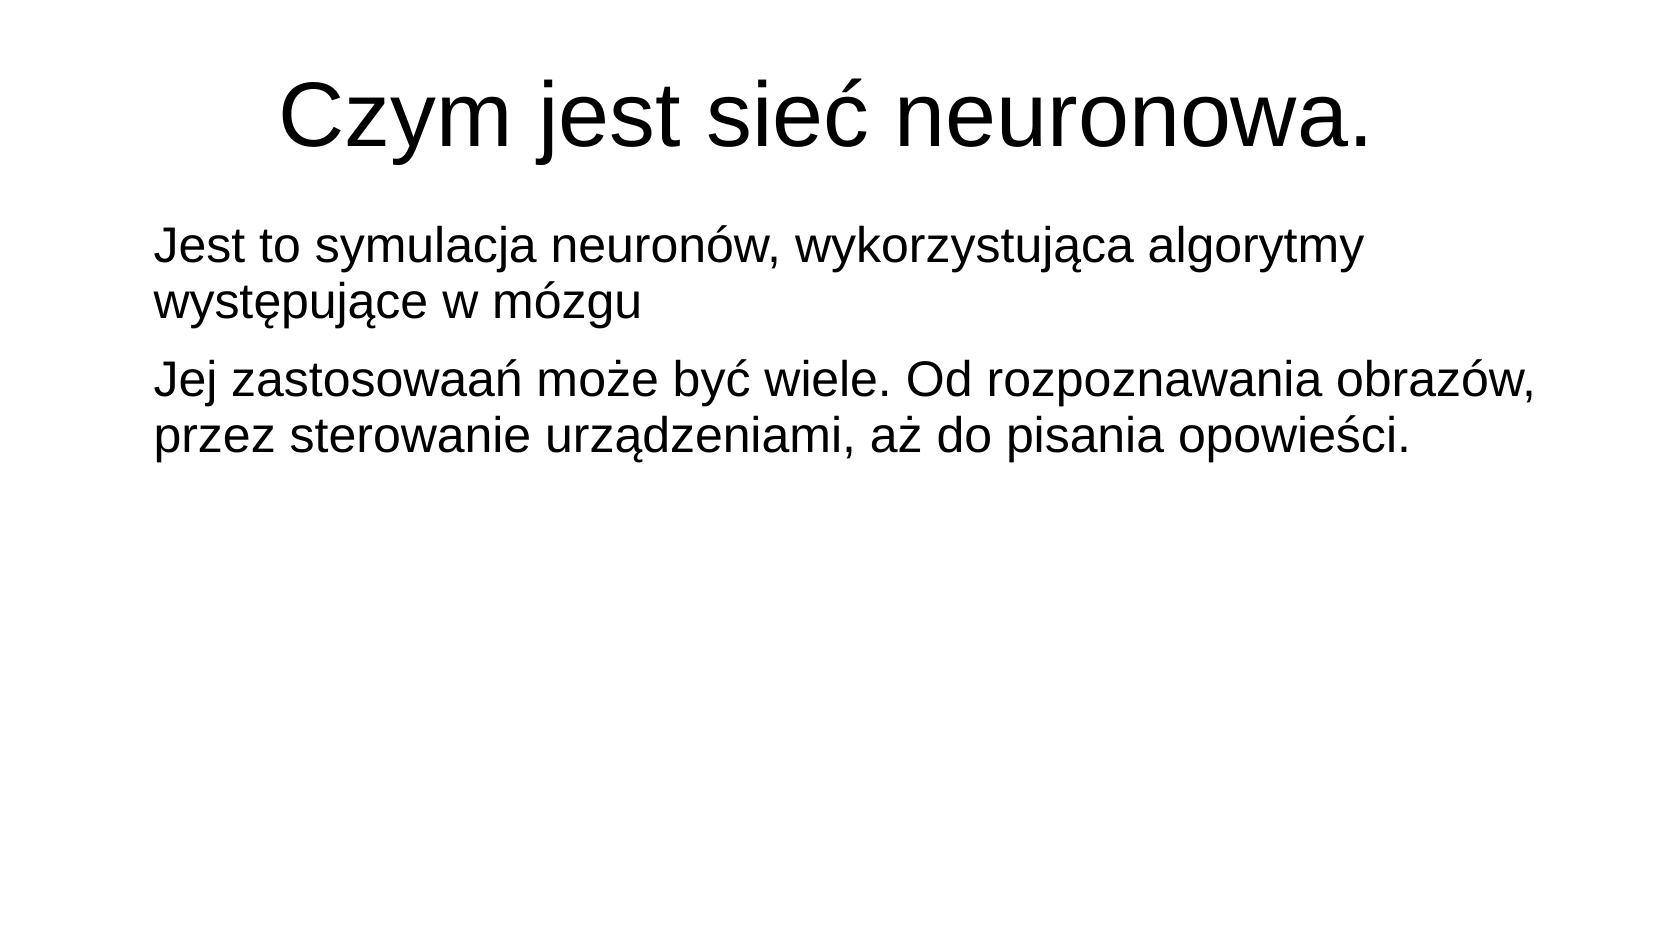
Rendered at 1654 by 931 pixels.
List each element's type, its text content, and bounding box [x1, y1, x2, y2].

title Czym jest sieć neuronowa. [82, 37, 1571, 193]
list Jest to symulacja neuronów, wykorzystująca algorytmy występujące w mózgu Jej zastosowaań może być wiele. Od rozpoznawania obrazów, przez sterowanie urządzeniami, aż do pisania opowieści. [82, 217, 1571, 758]
